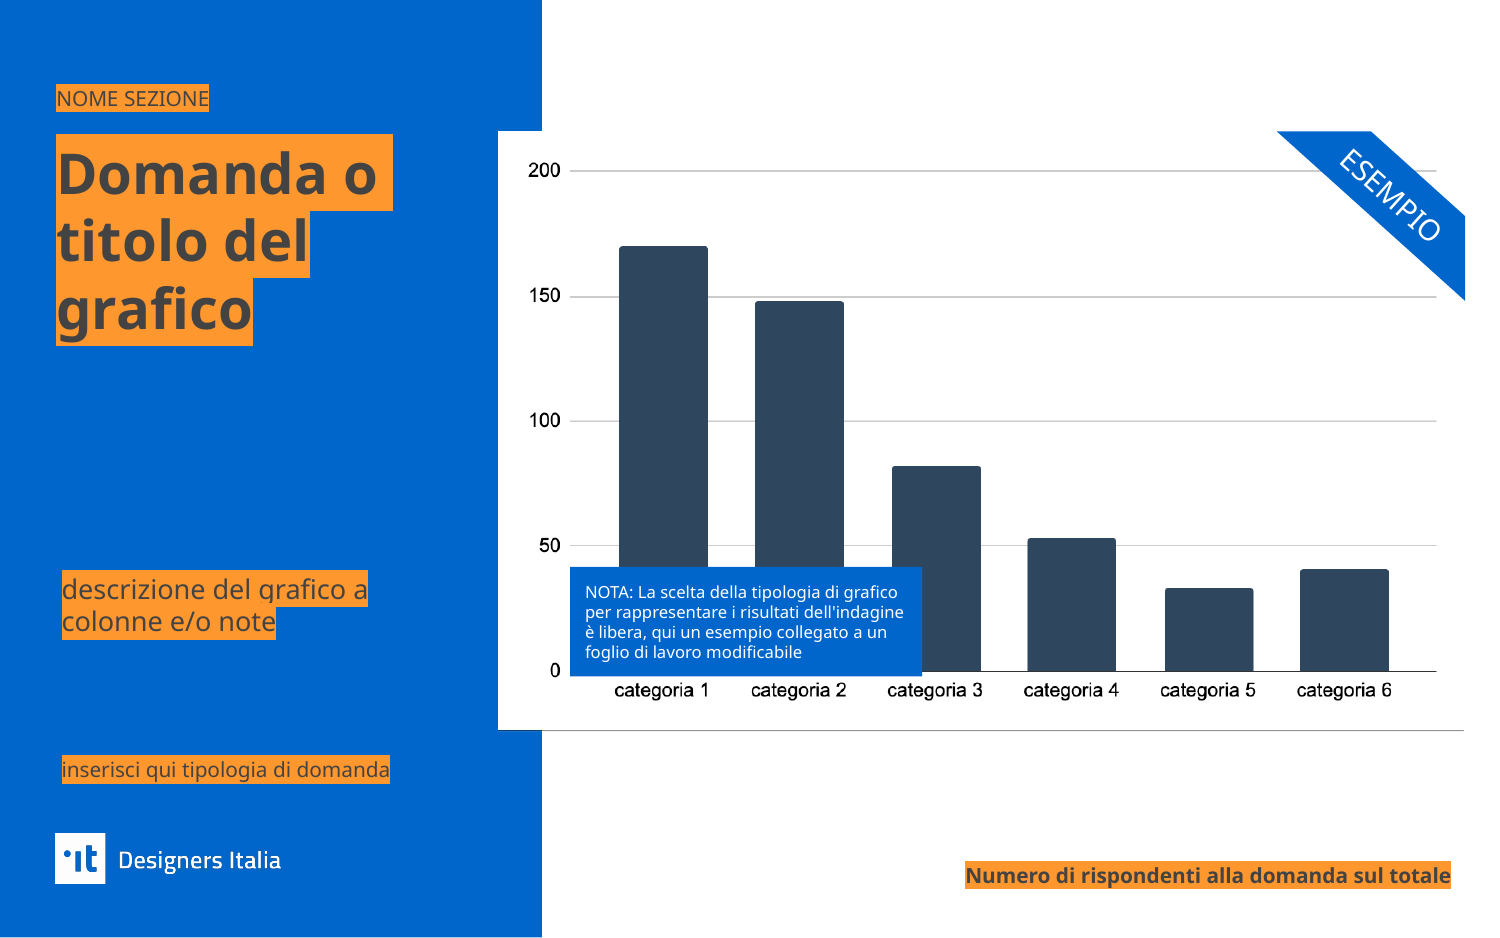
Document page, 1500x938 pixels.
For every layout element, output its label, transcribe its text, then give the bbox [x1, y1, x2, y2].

text_box NOME SEZIONE [41, 72, 463, 124]
picture [1372, 131, 1466, 216]
text_box NOTA: La scelta della tipologia di grafico per rappresentare i risultati dell'indagine è libera, qui un esempio collegato a un foglio di lavoro modificabile [570, 566, 923, 677]
text_box [1276, 131, 1466, 301]
text_box inserisci qui tipologia di domanda [46, 741, 458, 811]
text_box descrizione del grafico a colonne e/o note [46, 557, 458, 627]
picture [55, 833, 294, 884]
text_box Numero di rispondenti alla domanda sul totale [854, 847, 1466, 917]
text_box ESEMPIO [1312, 120, 1472, 271]
text_box [1358, 131, 1466, 228]
text_box Domanda o titolo del grafico [41, 123, 489, 427]
text_box [0, 0, 542, 938]
picture [498, 131, 1466, 730]
